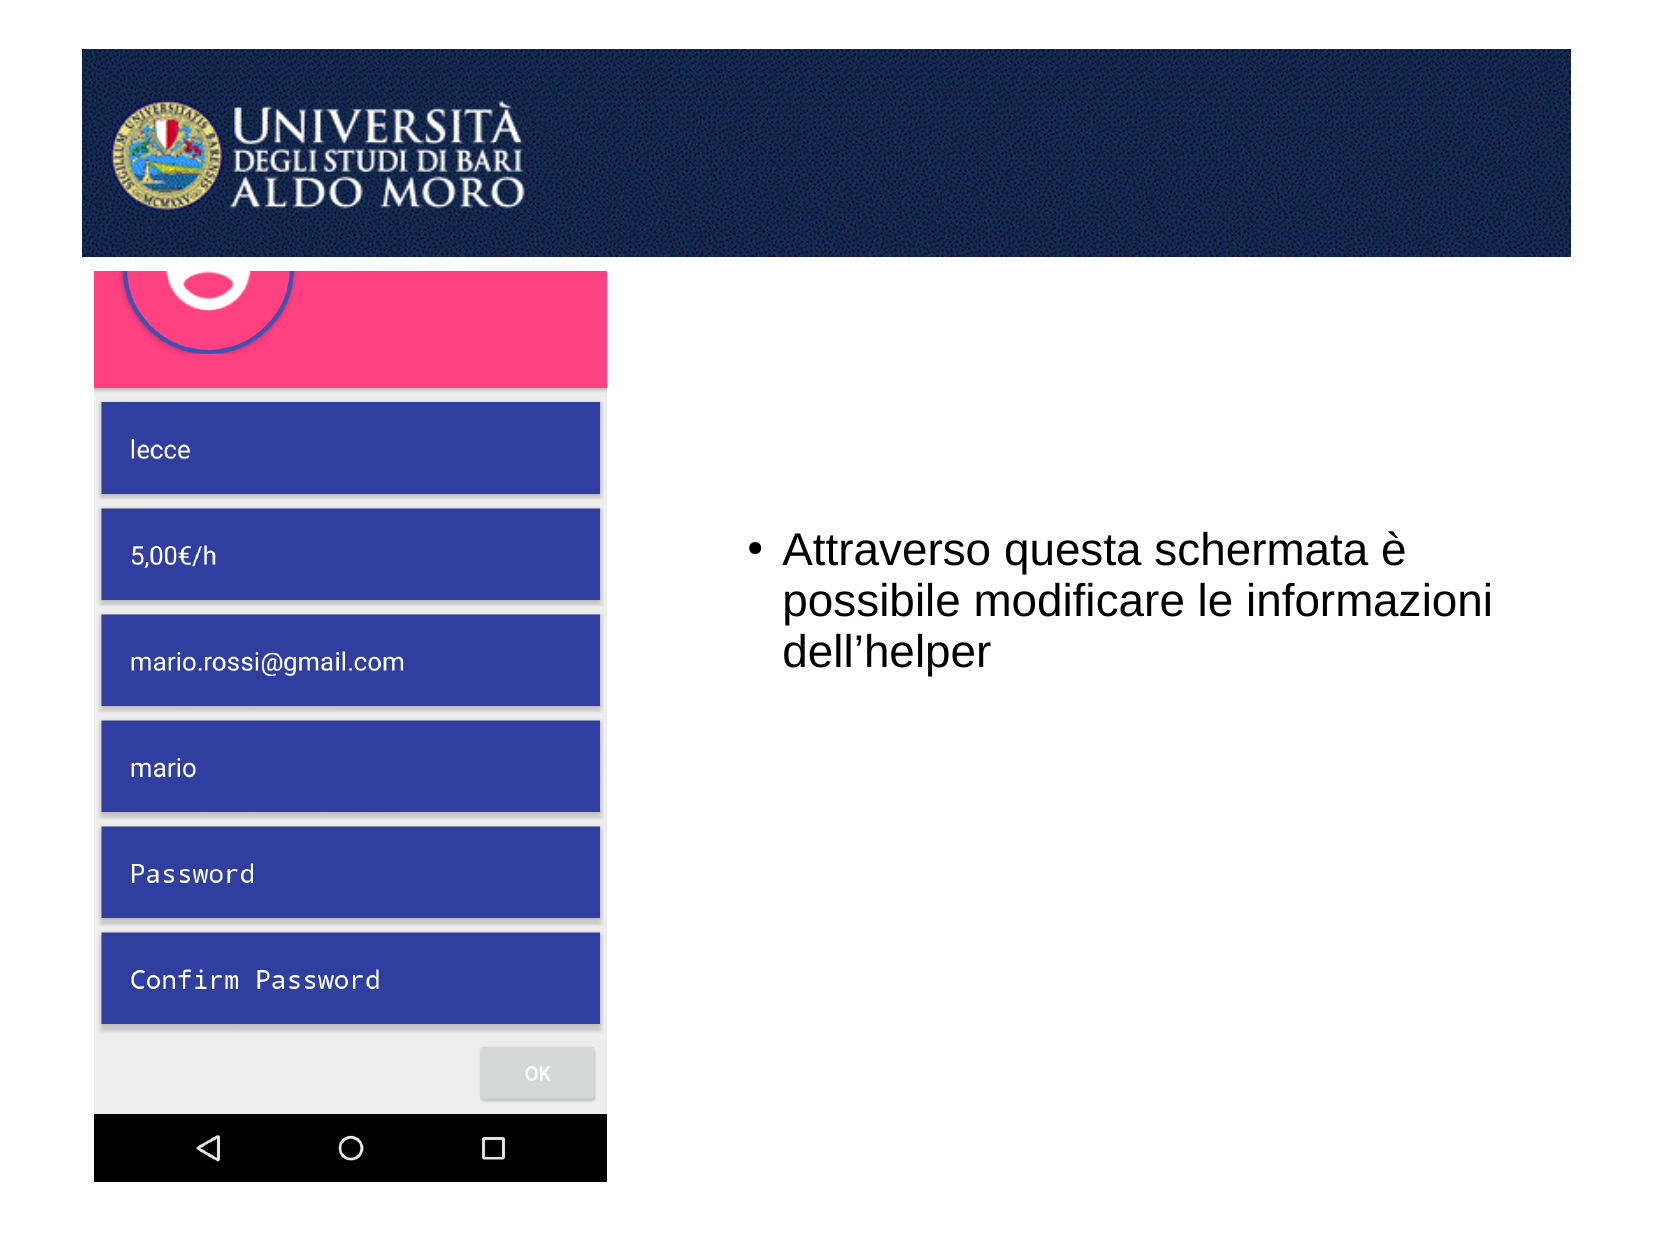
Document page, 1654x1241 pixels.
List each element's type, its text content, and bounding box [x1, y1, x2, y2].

text_box Attraverso questa schermata è possibile modificare le informazioni dell’helper [732, 516, 1548, 686]
picture [94, 271, 607, 1182]
picture [82, 49, 1571, 257]
